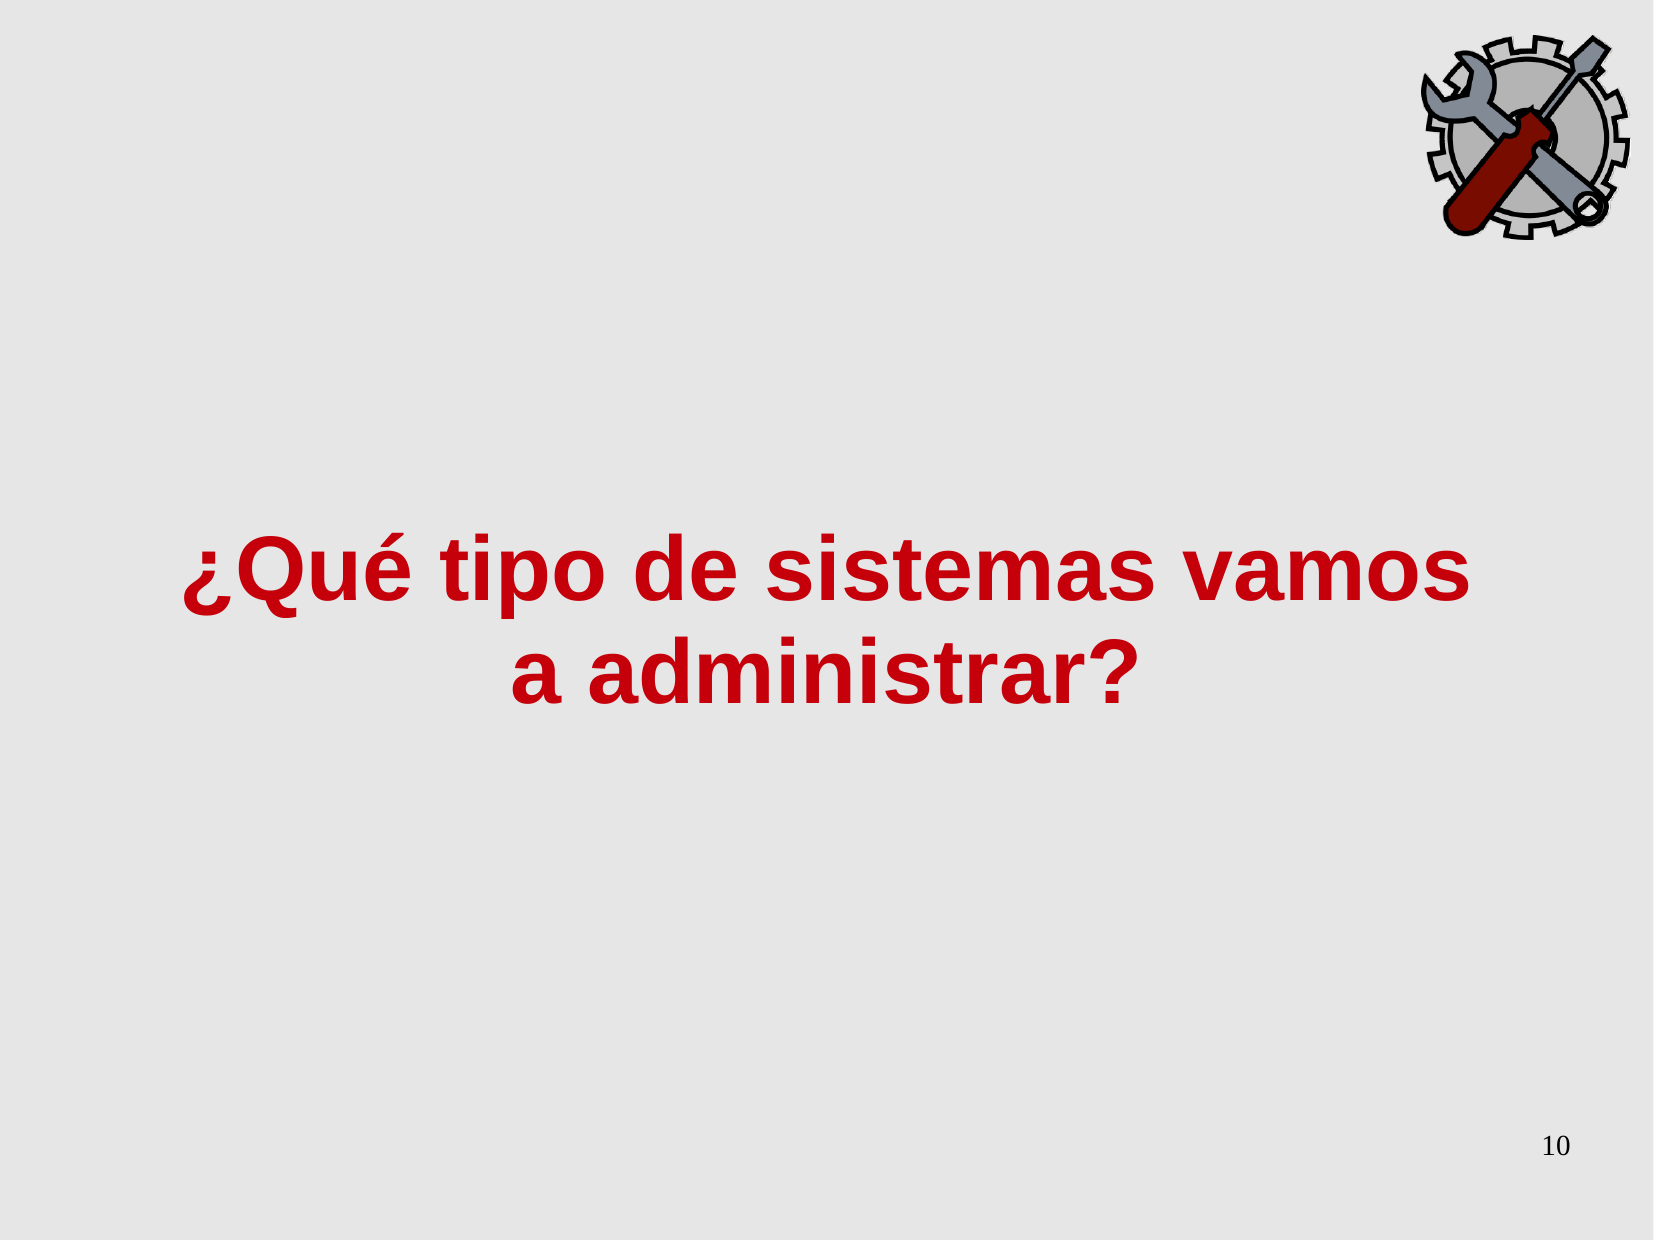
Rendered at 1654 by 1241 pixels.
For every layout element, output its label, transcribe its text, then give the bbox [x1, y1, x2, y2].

title ¿Qué tipo de sistemas vamos a administrar? [82, 517, 1571, 723]
picture [1421, 35, 1630, 240]
